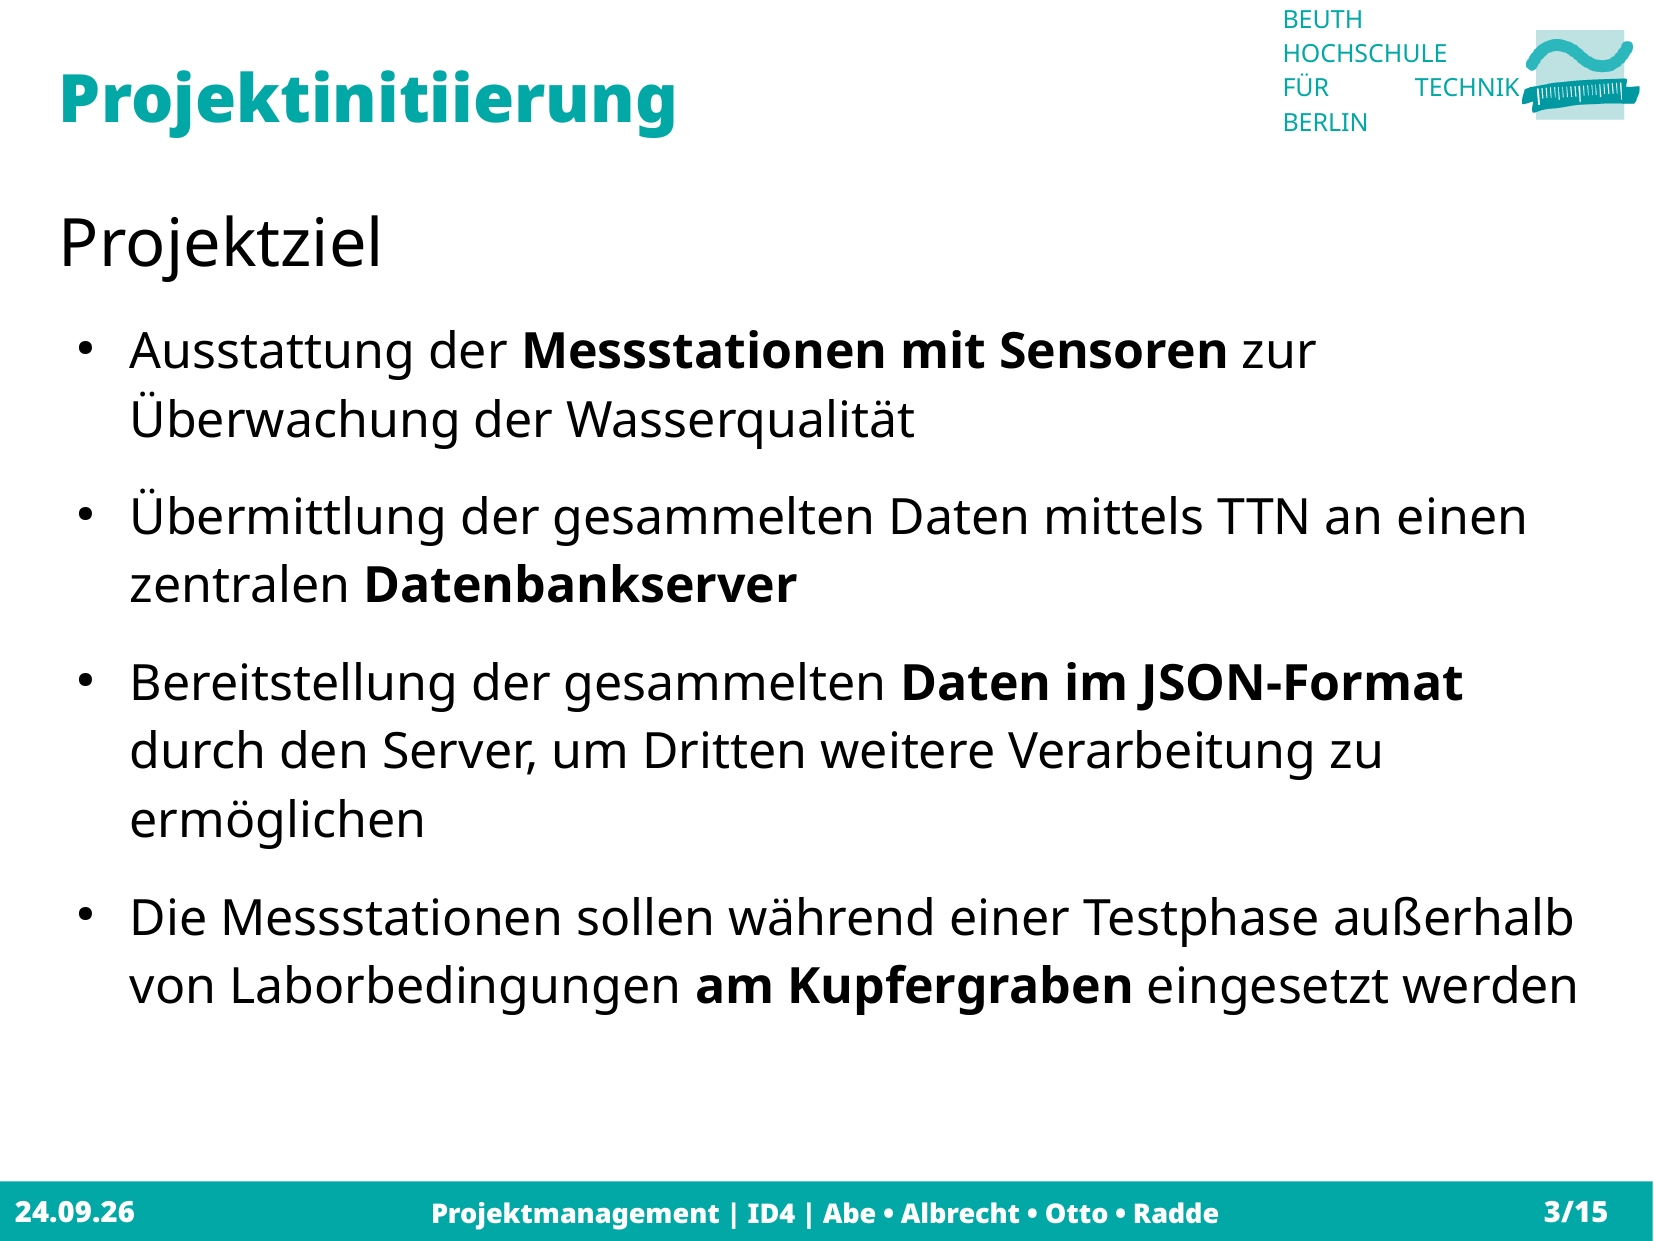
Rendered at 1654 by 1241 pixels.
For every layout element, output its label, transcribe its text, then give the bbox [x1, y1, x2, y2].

list Projektziel Ausstattung der Messstationen mit Sensoren zur Überwachung der Wasserqualität Übermittlung der gesammelten Daten mittels TTN an einen zentralen Datenbankserver Bereitstellung der gesammelten Daten im JSON-Format durch den Server, um Dritten weitere Verarbeitung zu ermöglichen Die Messstationen sollen während einer Testphase außerhalb von Laborbedingungen am Kupfergraben eingesetzt werden [58, 195, 1594, 1126]
picture [1522, 30, 1640, 120]
title Projektinitiierung [58, 35, 1240, 142]
